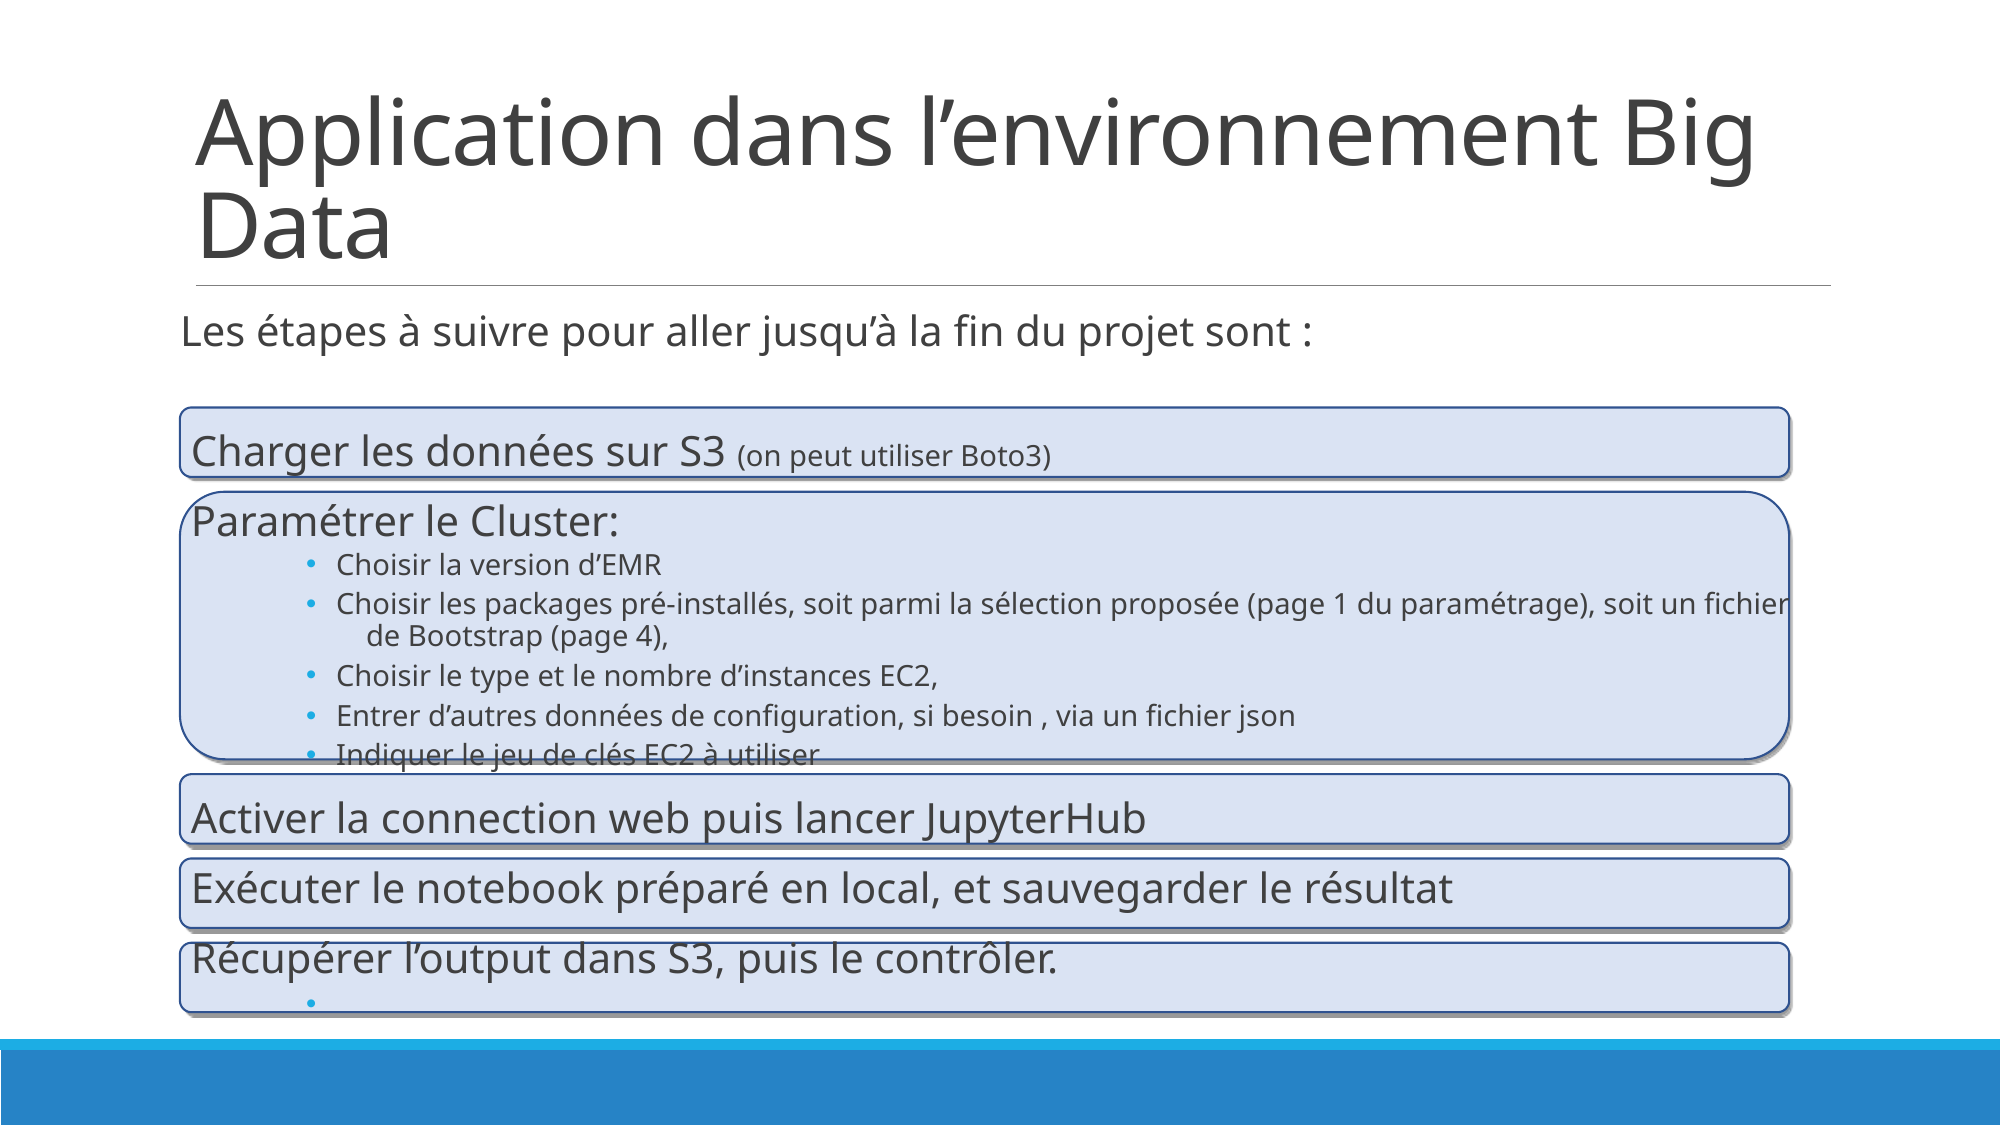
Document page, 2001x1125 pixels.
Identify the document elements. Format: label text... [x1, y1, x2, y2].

title Application dans l’environnement Big Data [180, 47, 1831, 286]
list Les étapes à suivre pour aller jusqu’à la fin du projet sont : Charger les données sur S3 (on peut utiliser Boto3) Paramétrer le Cluster: Choisir la version d’EMR Choisir les packages pré-installés, soit parmi la sélection proposée (page 1 du paramétrage), soit un fichier de Bootstrap (page 4), Choisir le type et le nombre d’instances EC2, Entrer d’autres données de configuration, si besoin , via un fichier json Indiquer le jeu de clés EC2 à utiliser Activer la connection web puis lancer JupyterHub Exécuter le notebook préparé en local, et sauvegarder le résultat Récupérer l’output dans S3, puis le contrôler. [180, 302, 1831, 1041]
